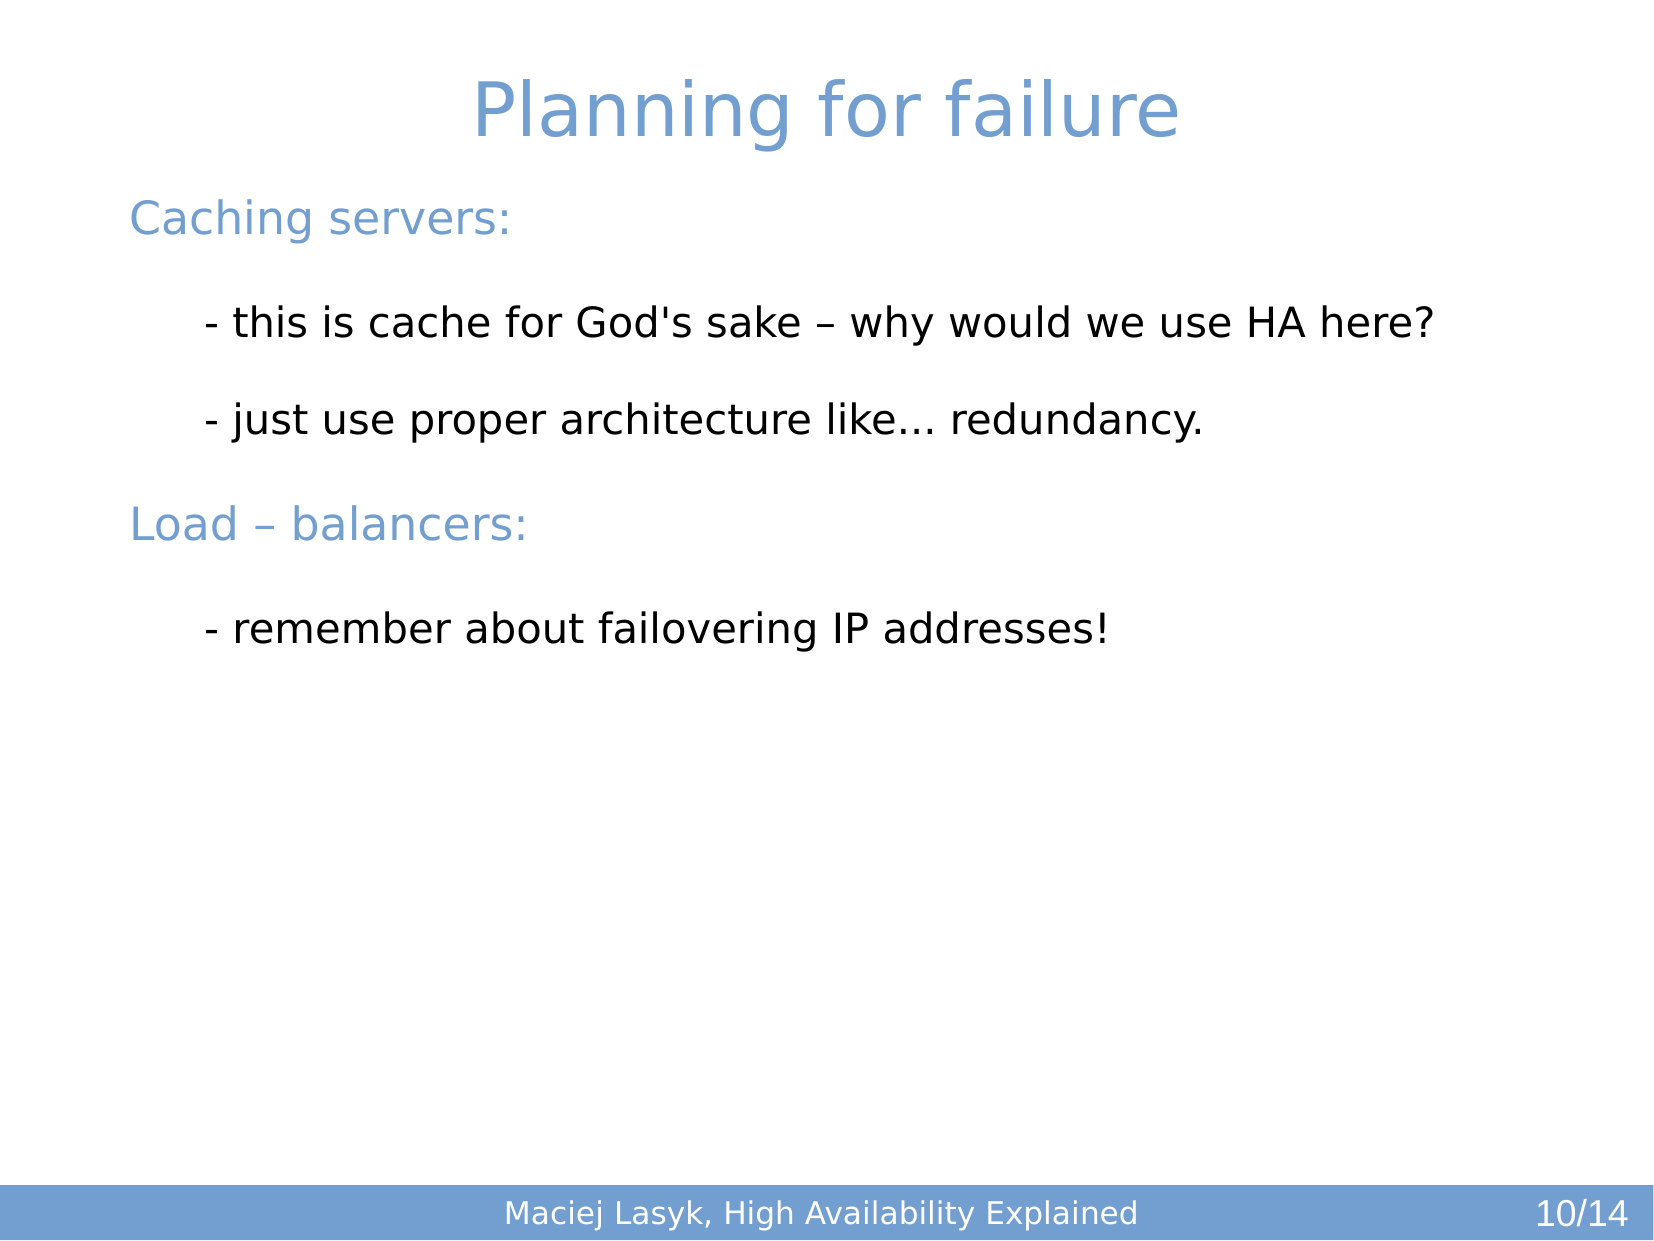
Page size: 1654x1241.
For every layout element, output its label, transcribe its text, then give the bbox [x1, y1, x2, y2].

text_box Caching servers: - this is cache for God's sake – why would we use HA here? - just use proper architecture like... redundancy. Load – balancers: - remember about failovering IP addresses! [114, 185, 1452, 661]
text_box Maciej Lasyk, High Availability Explained [489, 1188, 1165, 1240]
text_box 10/14 [1509, 1185, 1644, 1241]
text_box [1644, 1185, 1654, 1241]
text_box [0, 1185, 1509, 1241]
text_box Planning for failure [456, 60, 1197, 163]
